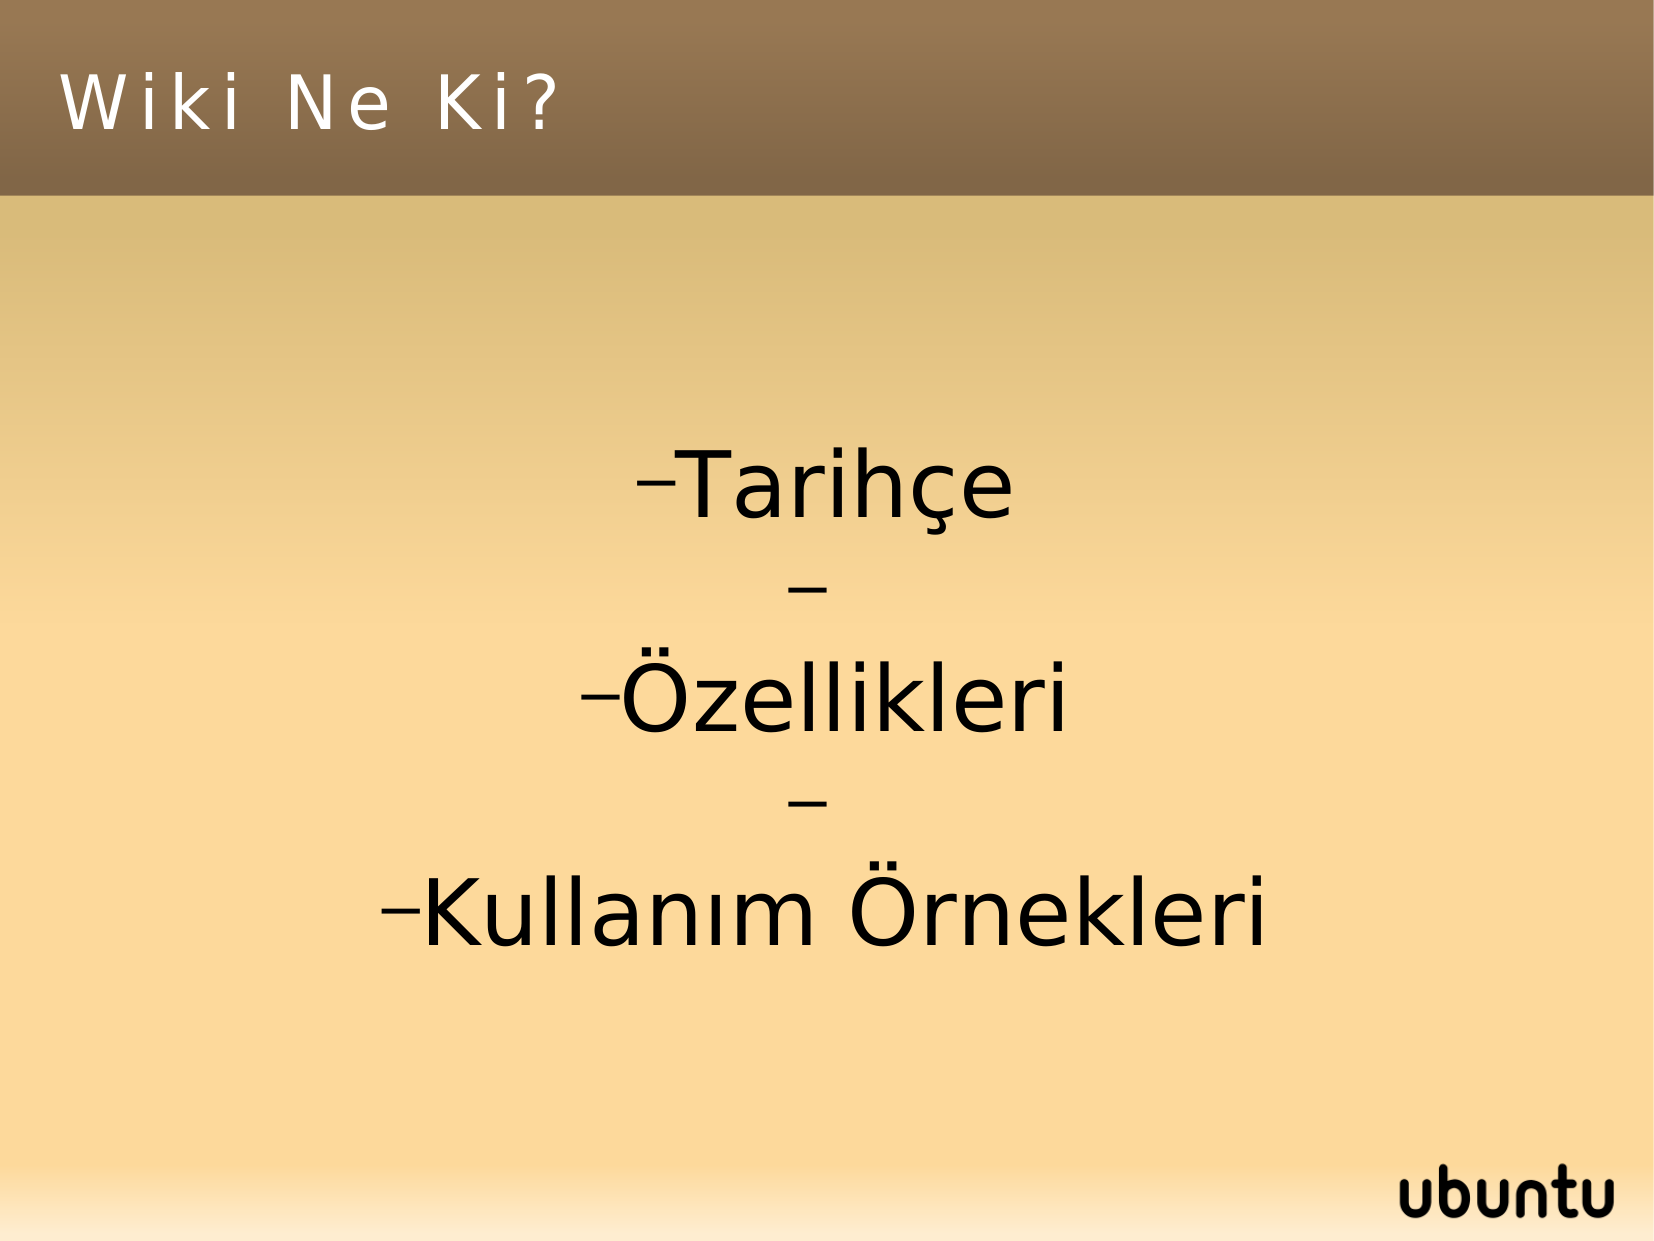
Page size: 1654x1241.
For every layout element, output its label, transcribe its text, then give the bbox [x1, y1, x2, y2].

title Wiki Ne Ki? [59, 29, 1595, 178]
picture [0, 0, 1654, 1241]
subtitle Tarihçe Özellikleri Kullanım Örnekleri [82, 290, 1571, 1109]
